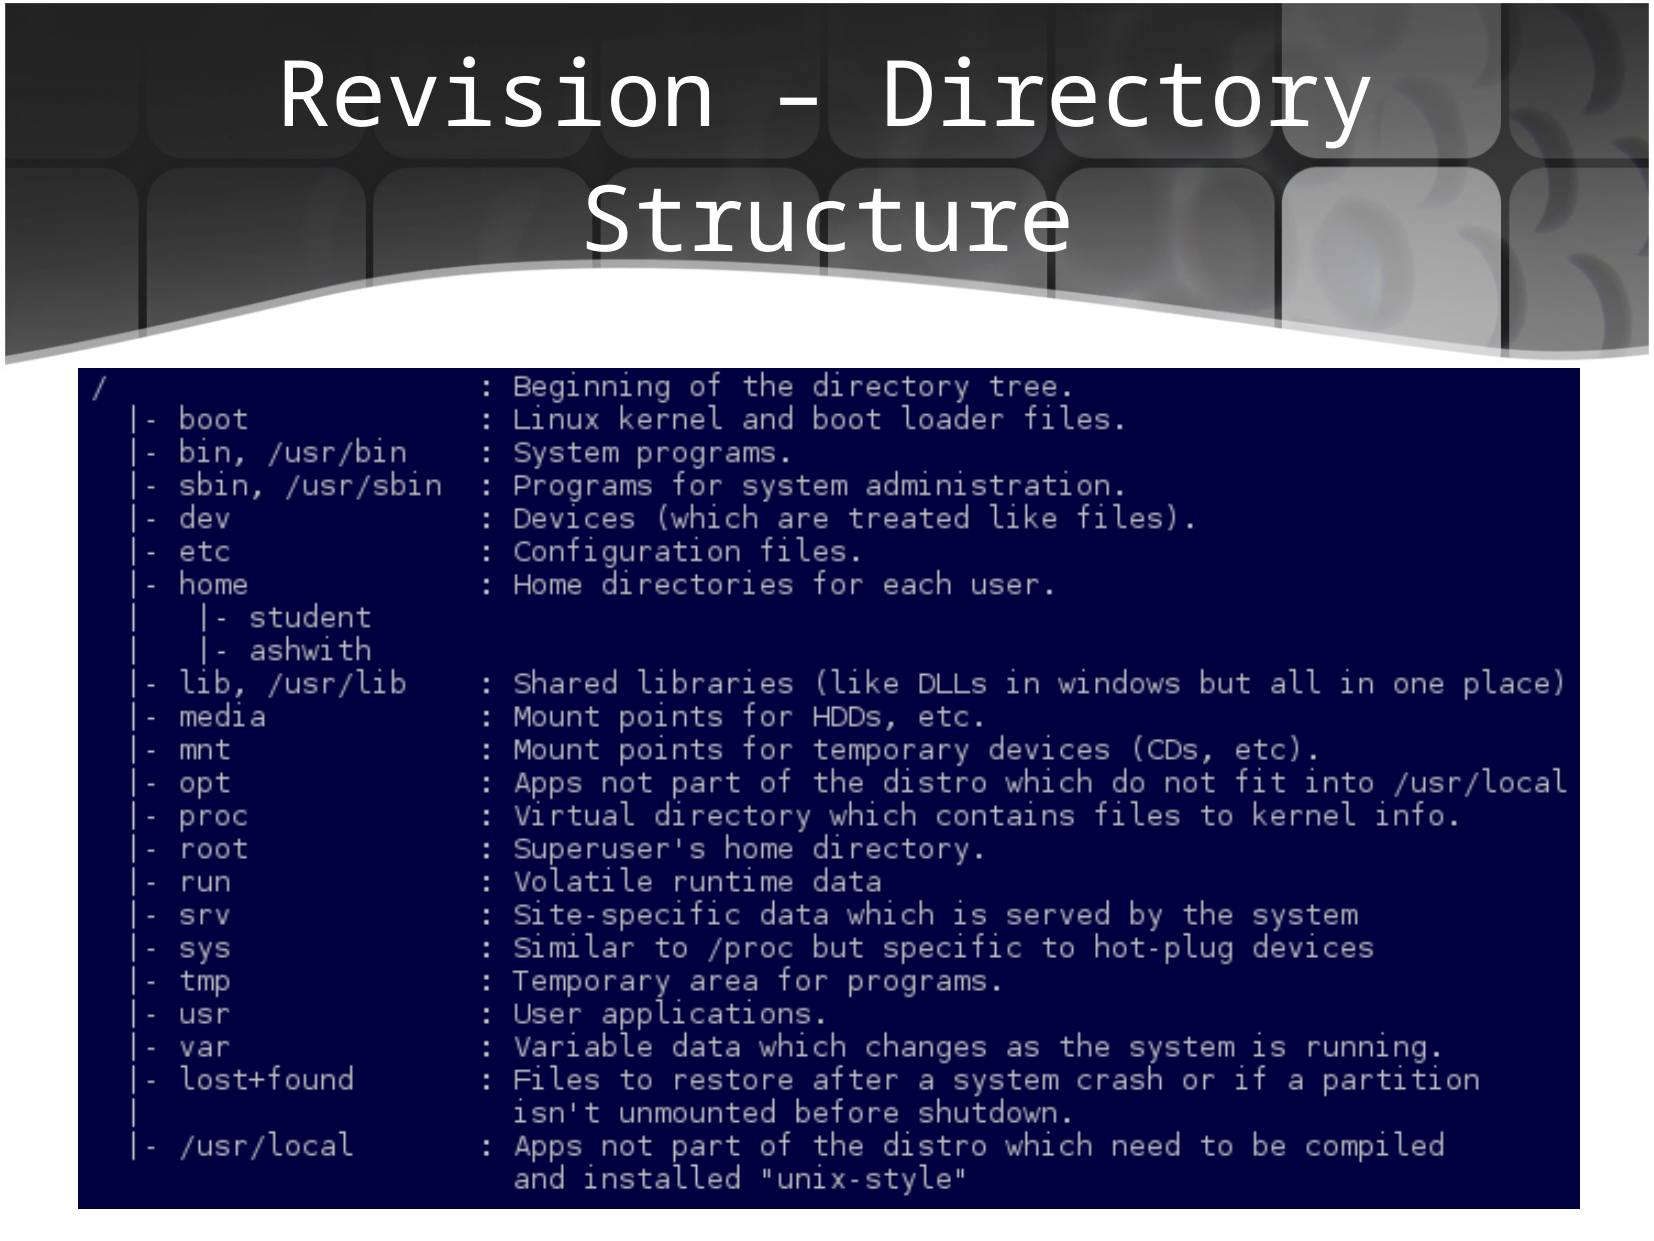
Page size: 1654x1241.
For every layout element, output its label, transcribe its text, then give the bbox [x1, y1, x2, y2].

picture [0, 0, 1654, 1241]
title Revision – Directory Structure [82, 46, 1571, 260]
